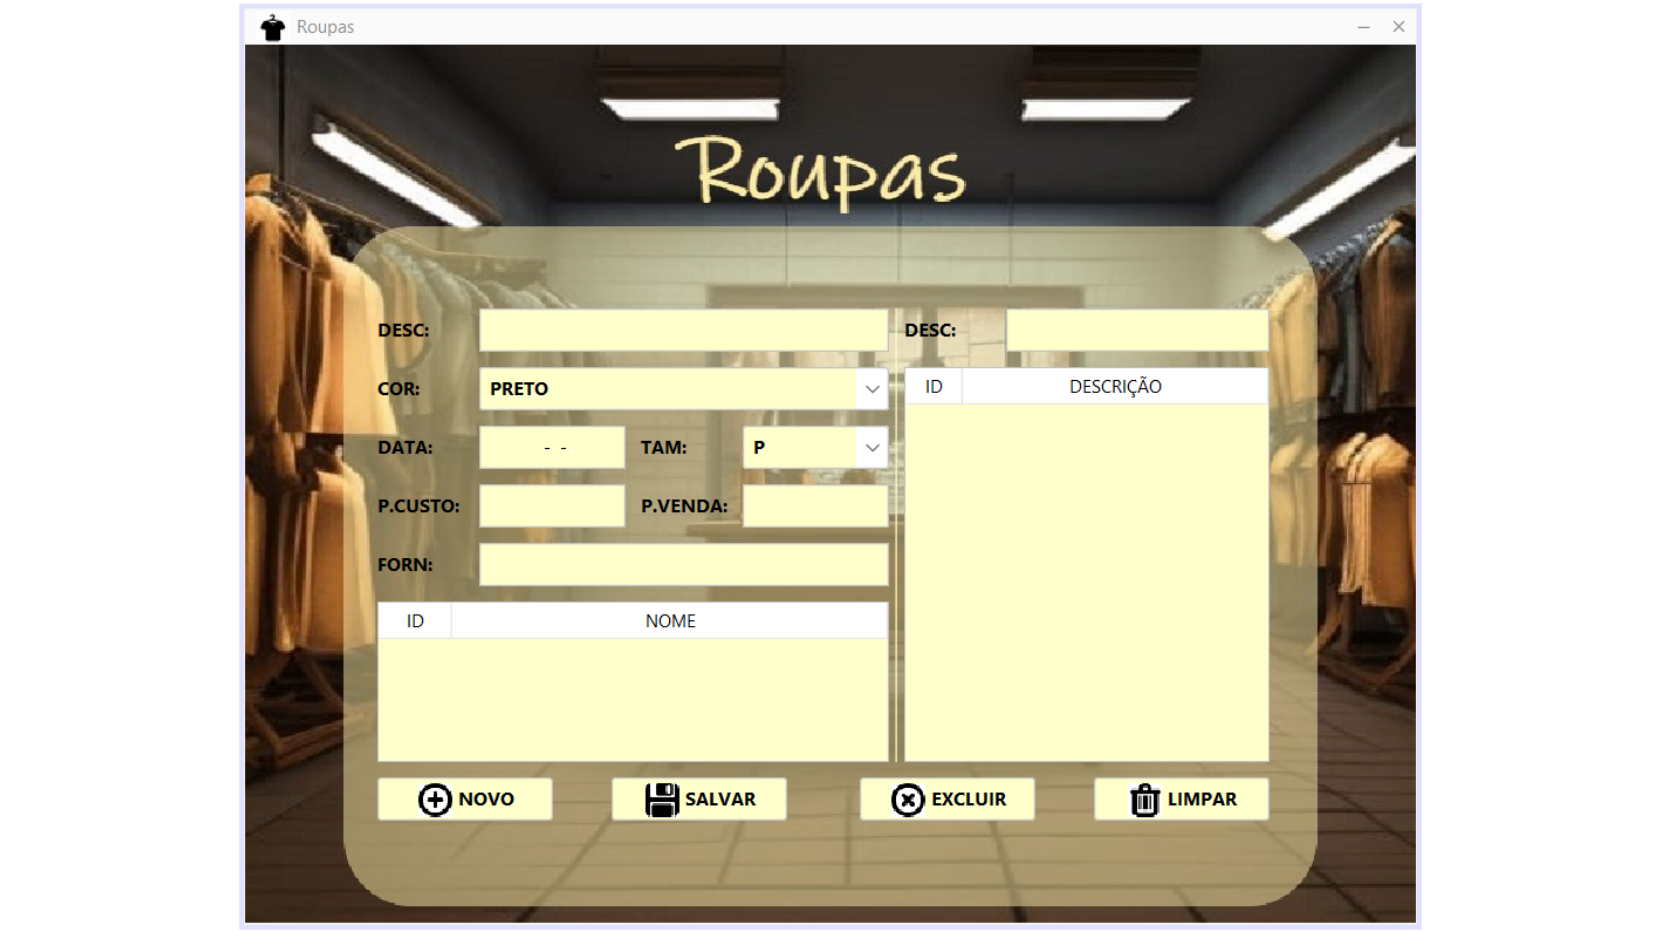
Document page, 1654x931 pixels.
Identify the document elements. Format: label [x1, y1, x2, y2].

picture [237, 0, 1423, 931]
